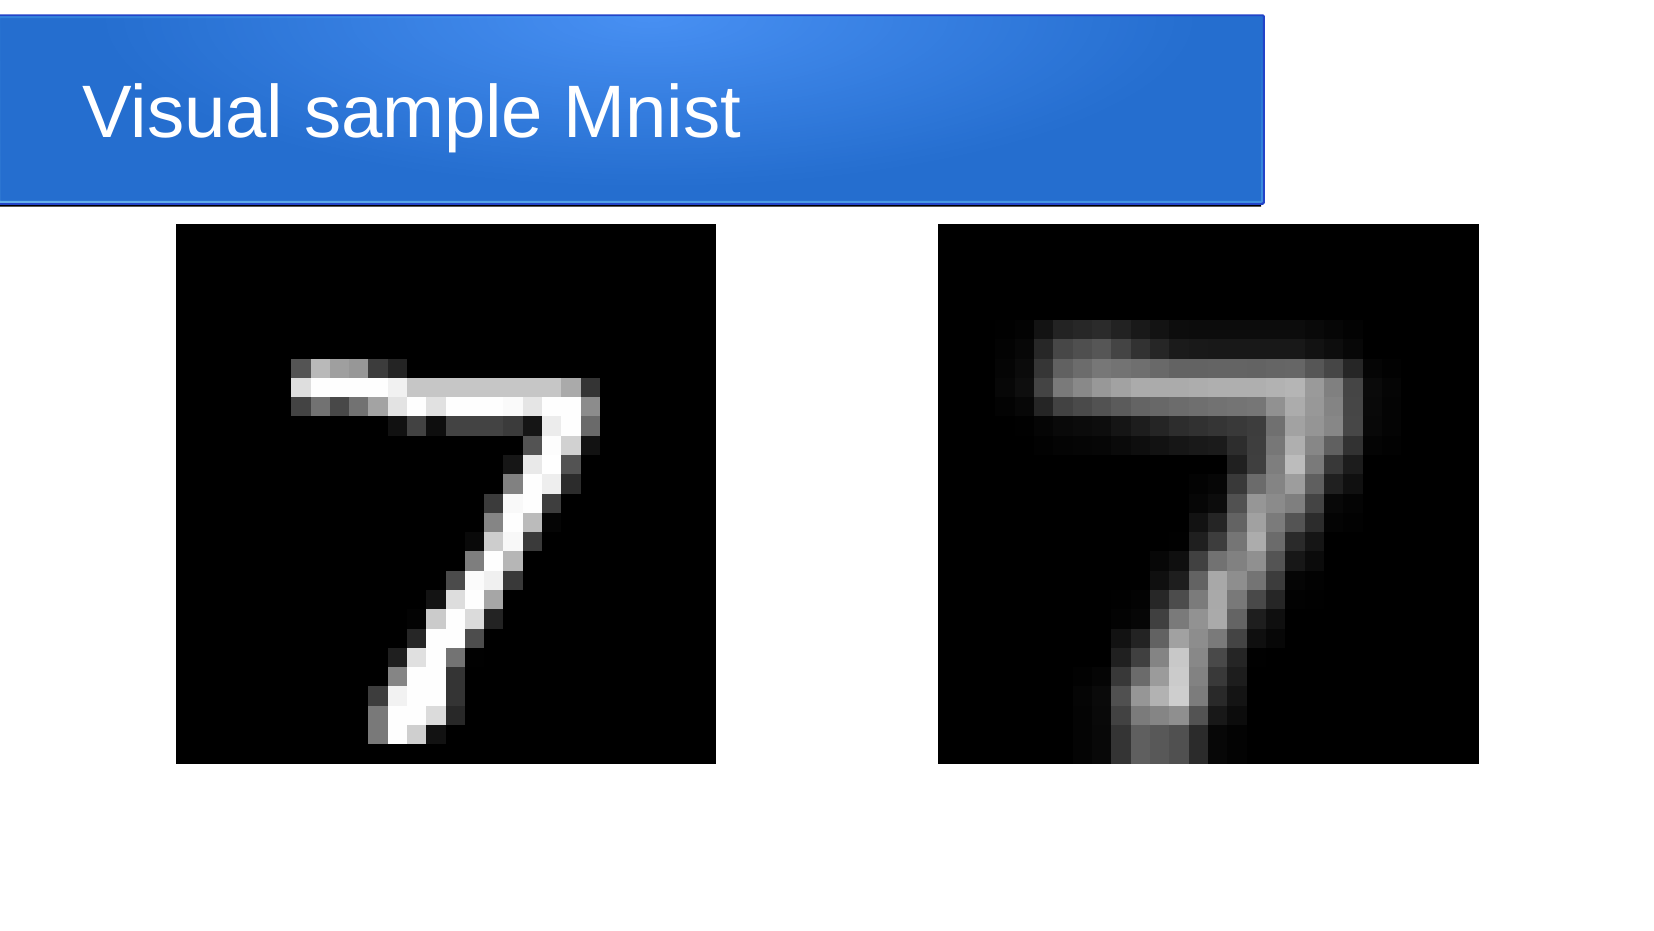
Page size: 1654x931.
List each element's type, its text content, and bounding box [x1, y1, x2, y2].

title Visual sample Mnist [82, 35, 1235, 189]
picture [938, 224, 1479, 764]
picture [176, 224, 716, 764]
